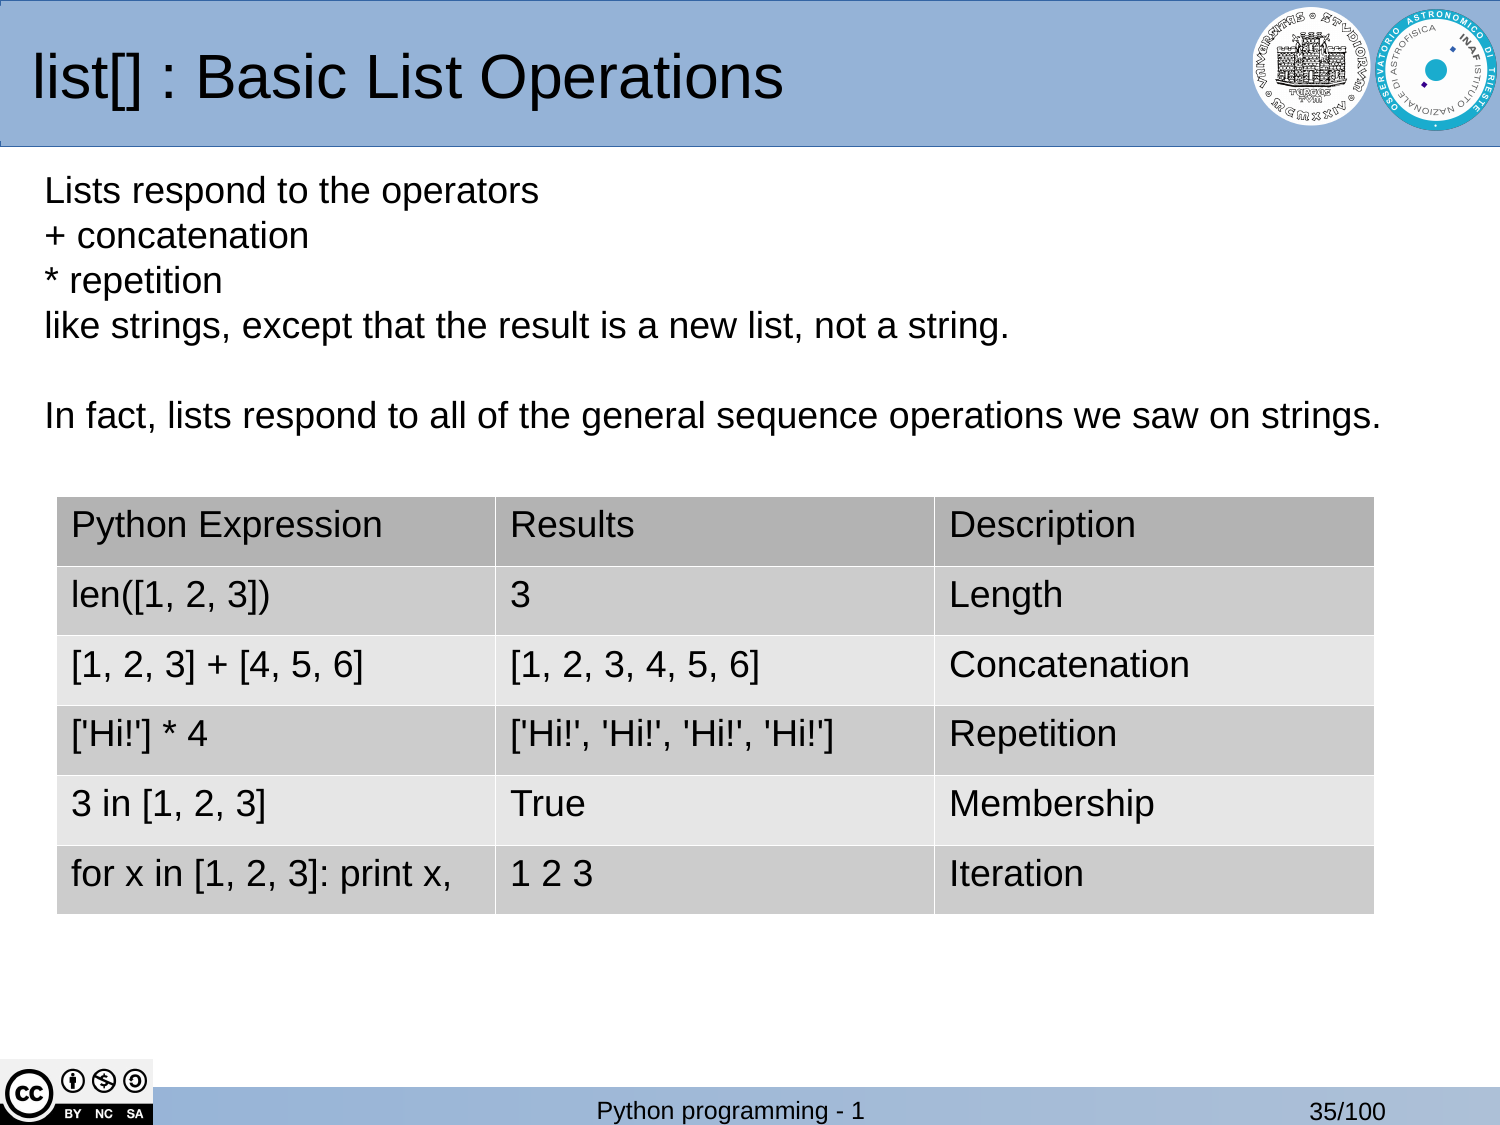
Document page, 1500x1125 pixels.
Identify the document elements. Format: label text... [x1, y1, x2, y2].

table_cell Iteration [935, 846, 1374, 914]
table_cell True [496, 776, 934, 845]
table_cell [1, 2, 3] + [4, 5, 6] [57, 636, 495, 705]
table_cell 3 [496, 567, 934, 635]
table_cell for x in [1, 2, 3]: print x, [57, 846, 495, 914]
table_header Description [935, 497, 1374, 566]
table_cell ['Hi!', 'Hi!', 'Hi!', 'Hi!'] [496, 706, 934, 775]
text_box list[] : Basic List Operations [0, 5, 1253, 141]
table_cell Repetition [935, 706, 1374, 775]
table_header Python Expression [57, 497, 495, 566]
table_cell Concatenation [935, 636, 1374, 705]
picture [1253, 0, 1500, 156]
table_cell ['Hi!'] * 4 [57, 706, 495, 775]
table_header Results [496, 497, 934, 566]
table_cell len([1, 2, 3]) [57, 567, 495, 635]
list Lists respond to the operators + concatenation * repetition like strings, except that the result is a new list, not a string. In fact, lists respond to all of the general sequence operations we saw on strings. [29, 158, 1500, 1071]
table_cell 1 2 3 [496, 846, 934, 914]
table_cell Length [935, 567, 1374, 635]
table_cell Membership [935, 776, 1374, 845]
picture [0, 1059, 153, 1125]
table_cell 3 in [1, 2, 3] [57, 776, 495, 845]
table_cell [1, 2, 3, 4, 5, 6] [496, 636, 934, 705]
